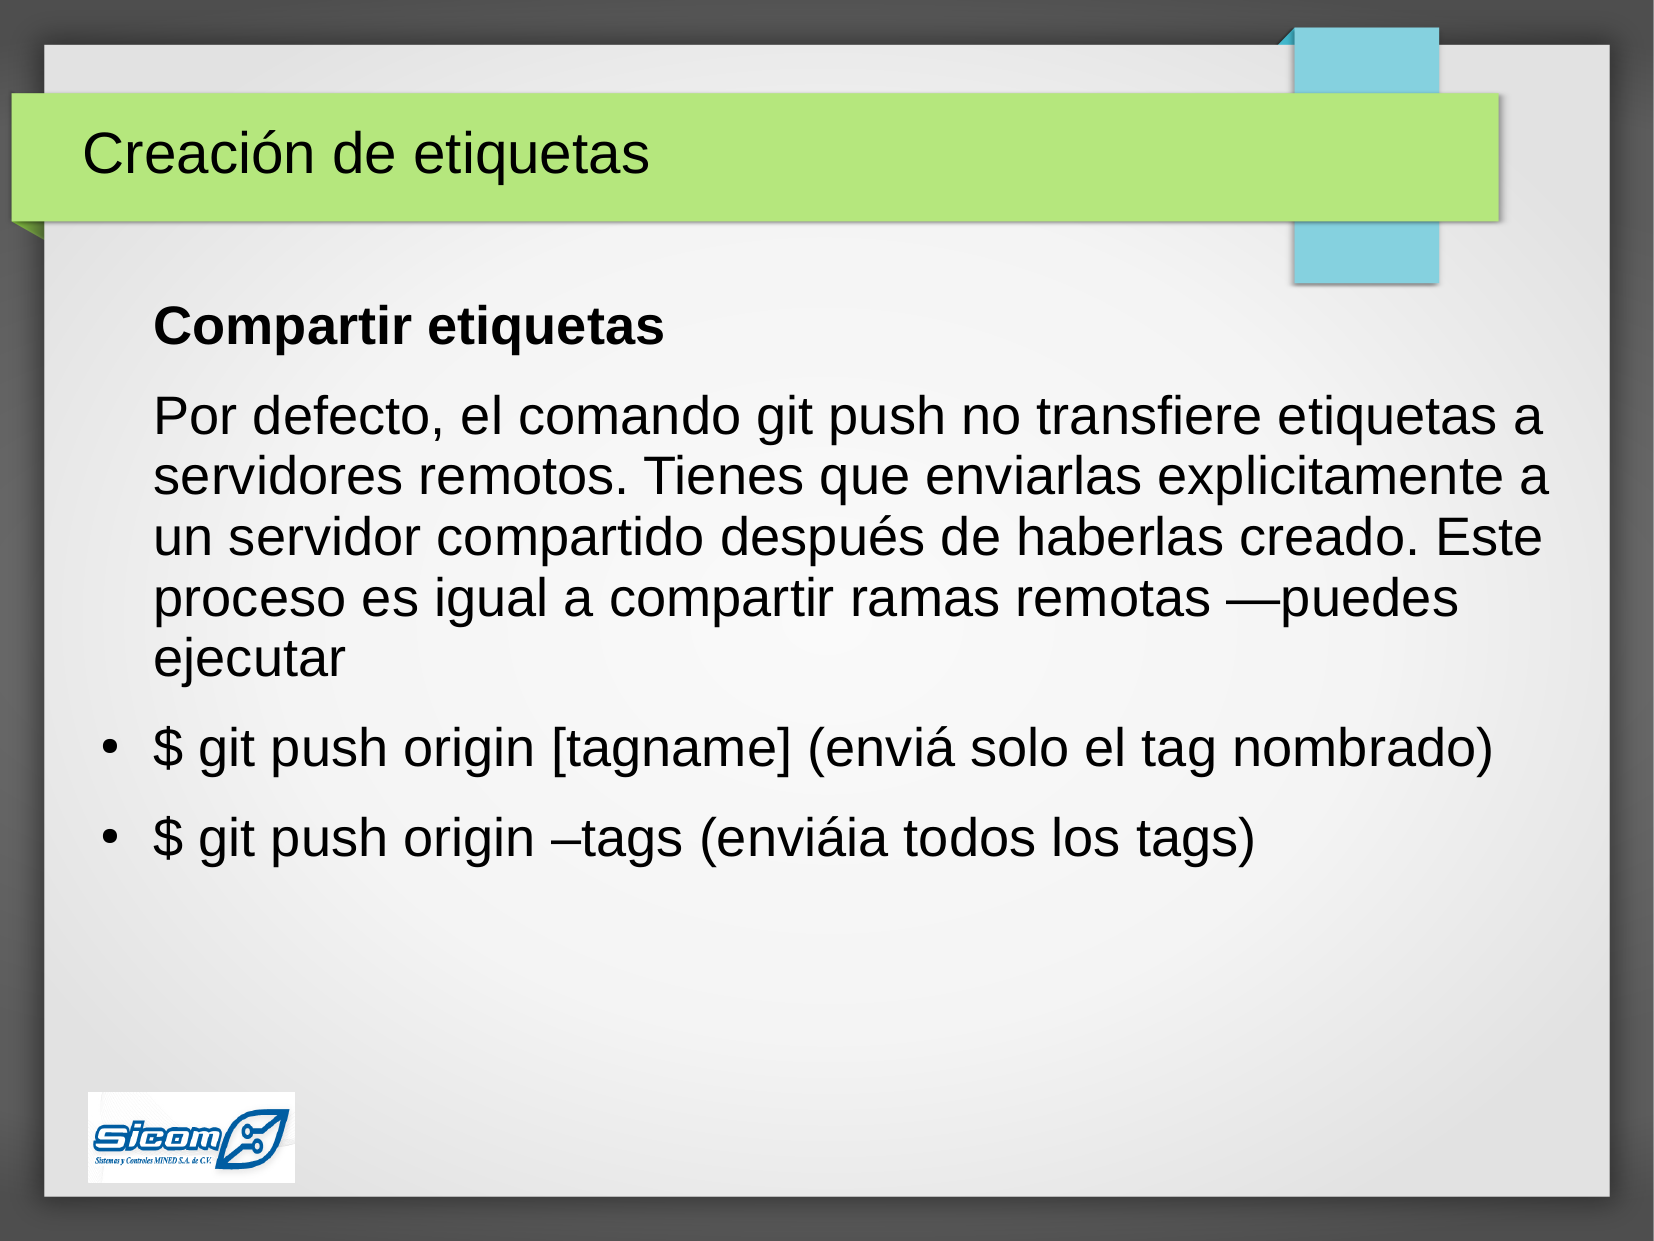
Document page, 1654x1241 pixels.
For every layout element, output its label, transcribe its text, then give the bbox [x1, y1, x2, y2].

list Compartir etiquetas Por defecto, el comando git push no transfiere etiquetas a servidores remotos. Tienes que enviarlas explicitamente a un servidor compartido después de haberlas creado. Este proceso es igual a compartir ramas remotas —puedes ejecutar $ git push origin [tagname] (enviá solo el tag nombrado) $ git push origin –tags (enviáia todos los tags) [82, 295, 1571, 1015]
picture [0, 0, 1654, 1241]
title Creación de etiquetas [82, 94, 1264, 213]
